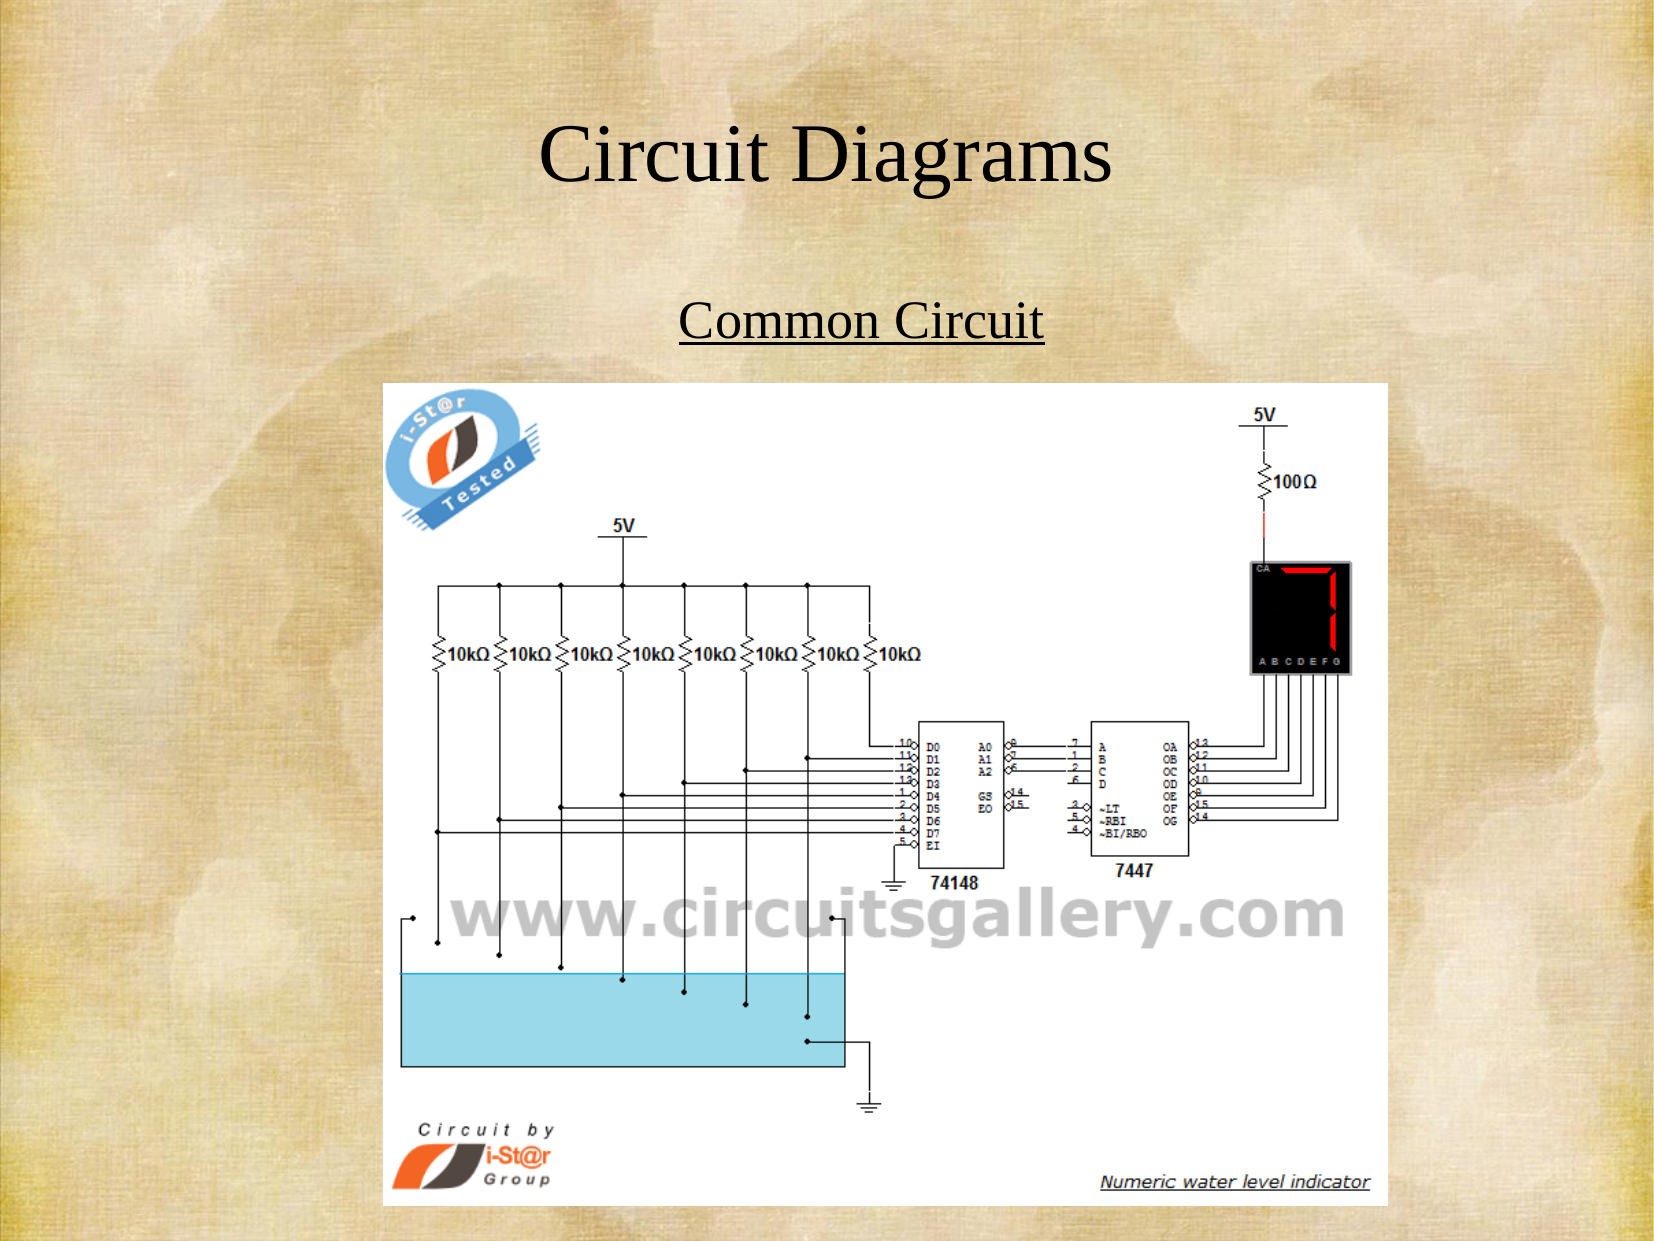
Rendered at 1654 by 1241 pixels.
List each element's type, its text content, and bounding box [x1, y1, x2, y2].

list Common Circuit [463, 290, 1190, 383]
text_box [0, 29, 1625, 1241]
picture [0, 0, 1654, 1241]
picture [383, 383, 1388, 1206]
